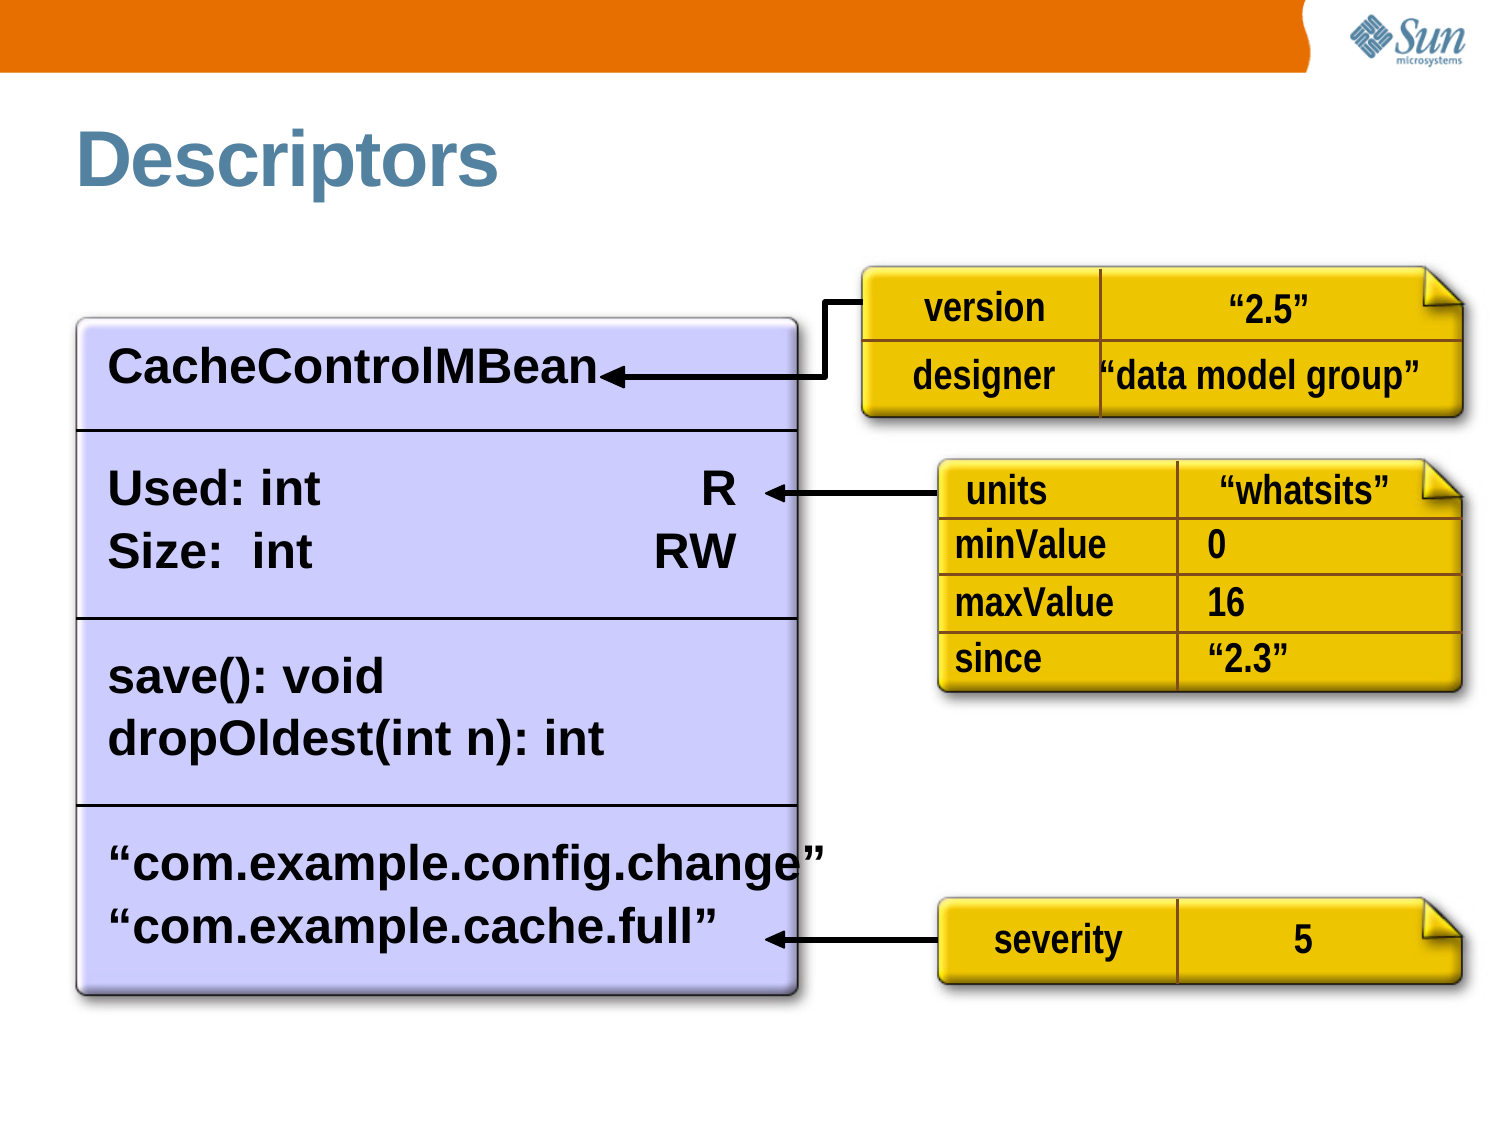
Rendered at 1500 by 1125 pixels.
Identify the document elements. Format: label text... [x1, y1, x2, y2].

text_box designer [912, 356, 1088, 405]
text_box “data model group” [1098, 356, 1499, 405]
text_box “com.example.config.change” “com.example.cache.full” [107, 843, 827, 974]
text_box 5 [1293, 921, 1335, 969]
text_box version [924, 288, 1088, 336]
picture [68, 311, 816, 1015]
text_box units [965, 472, 1155, 520]
text_box “2.3” [1207, 639, 1420, 688]
picture [852, 255, 1489, 726]
picture [925, 883, 1488, 1015]
text_box 16 [1207, 584, 1420, 632]
text_box since [954, 639, 1167, 688]
text_box “2.5” [1228, 291, 1318, 339]
text_box R RW [653, 468, 761, 599]
text_box save(): void dropOldest(int n): int [107, 655, 606, 786]
text_box minValue [954, 526, 1167, 574]
text_box maxValue [954, 584, 1167, 632]
title Descriptors [75, 122, 1438, 228]
text_box 0 [1207, 526, 1420, 574]
picture [0, 0, 1500, 75]
text_box CacheControlMBean [107, 345, 599, 409]
text_box severity [993, 921, 1163, 969]
text_box Used: int Size: int [107, 468, 649, 599]
text_box “whatsits” [1218, 472, 1408, 520]
